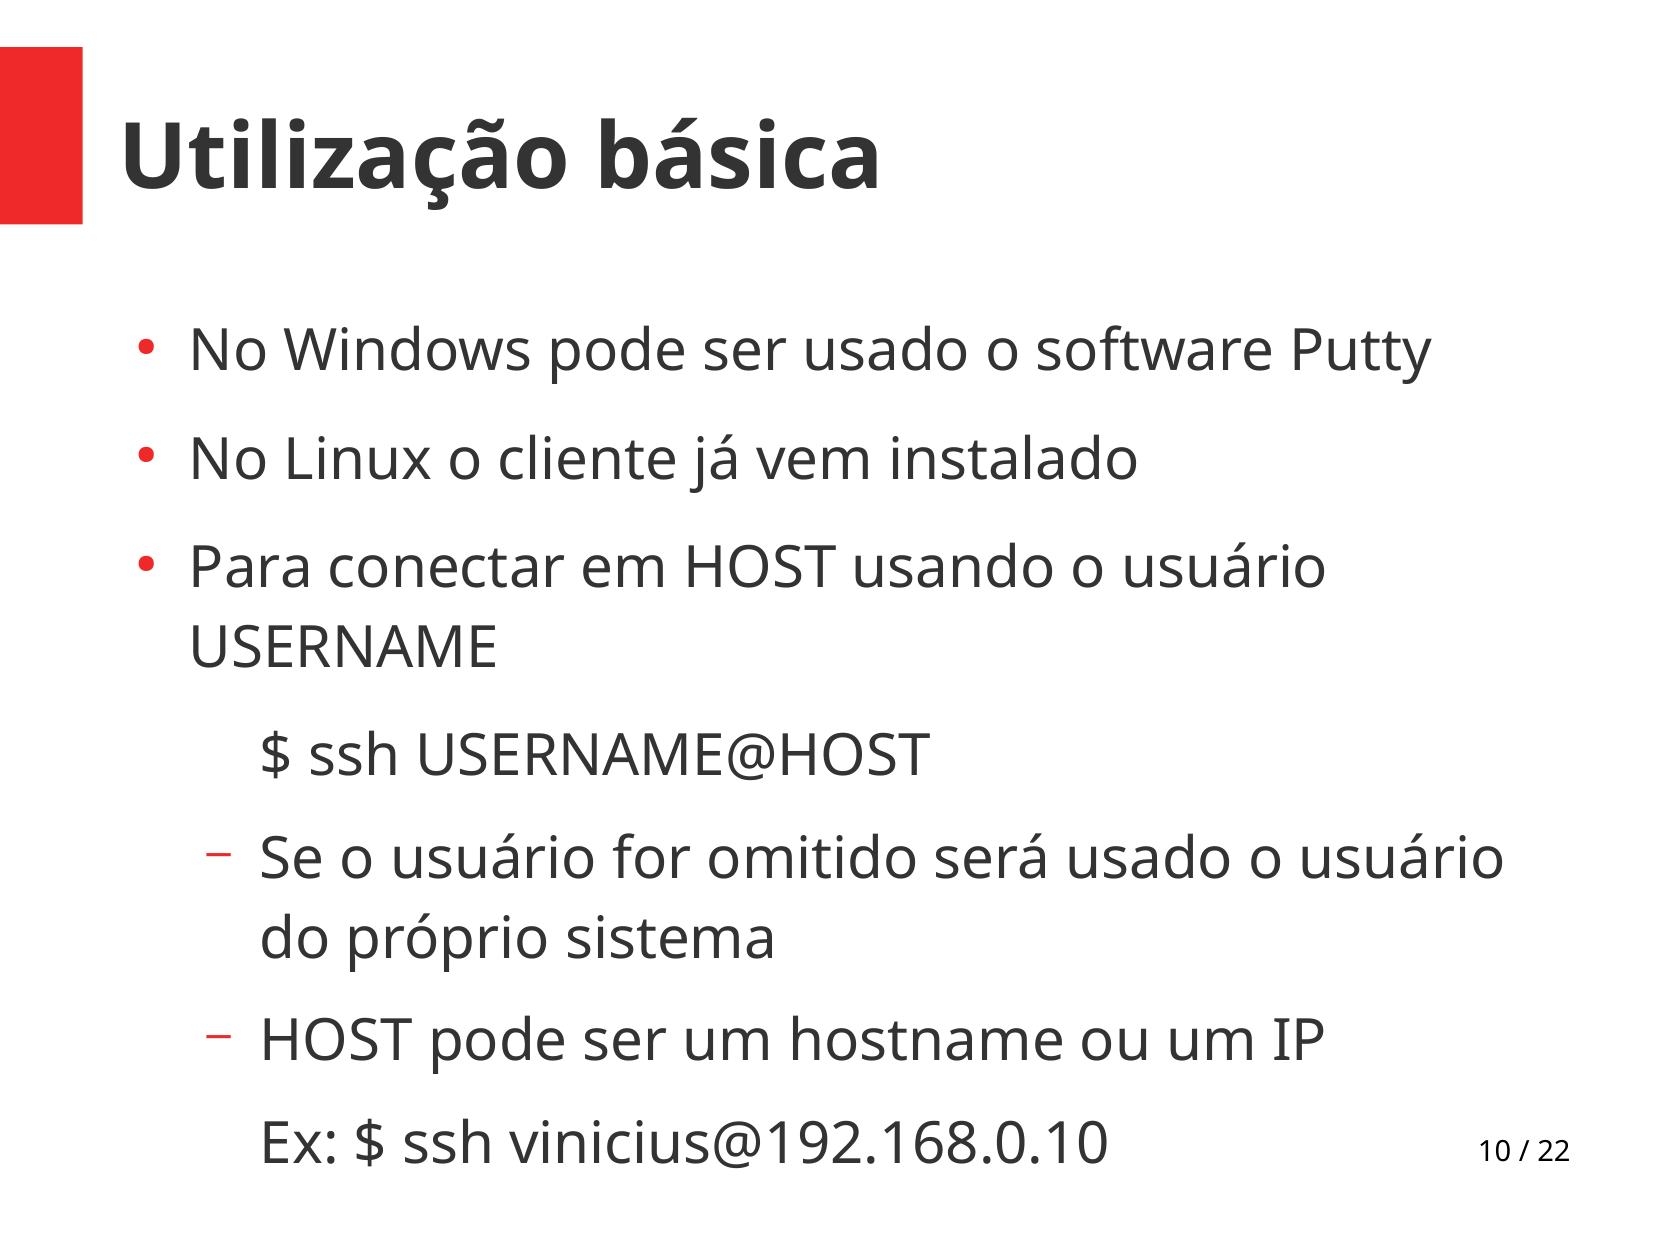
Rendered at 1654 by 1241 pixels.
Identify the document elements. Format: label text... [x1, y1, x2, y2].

list No Windows pode ser usado o software Putty No Linux o cliente já vem instalado Para conectar em HOST usando o usuário USERNAME $ ssh USERNAME@HOST Se o usuário for omitido será usado o usuário do próprio sistema HOST pode ser um hostname ou um IP Ex: $ ssh vinicius@192.168.0.10 [118, 308, 1536, 1028]
title Utilização básica [118, 49, 1571, 257]
